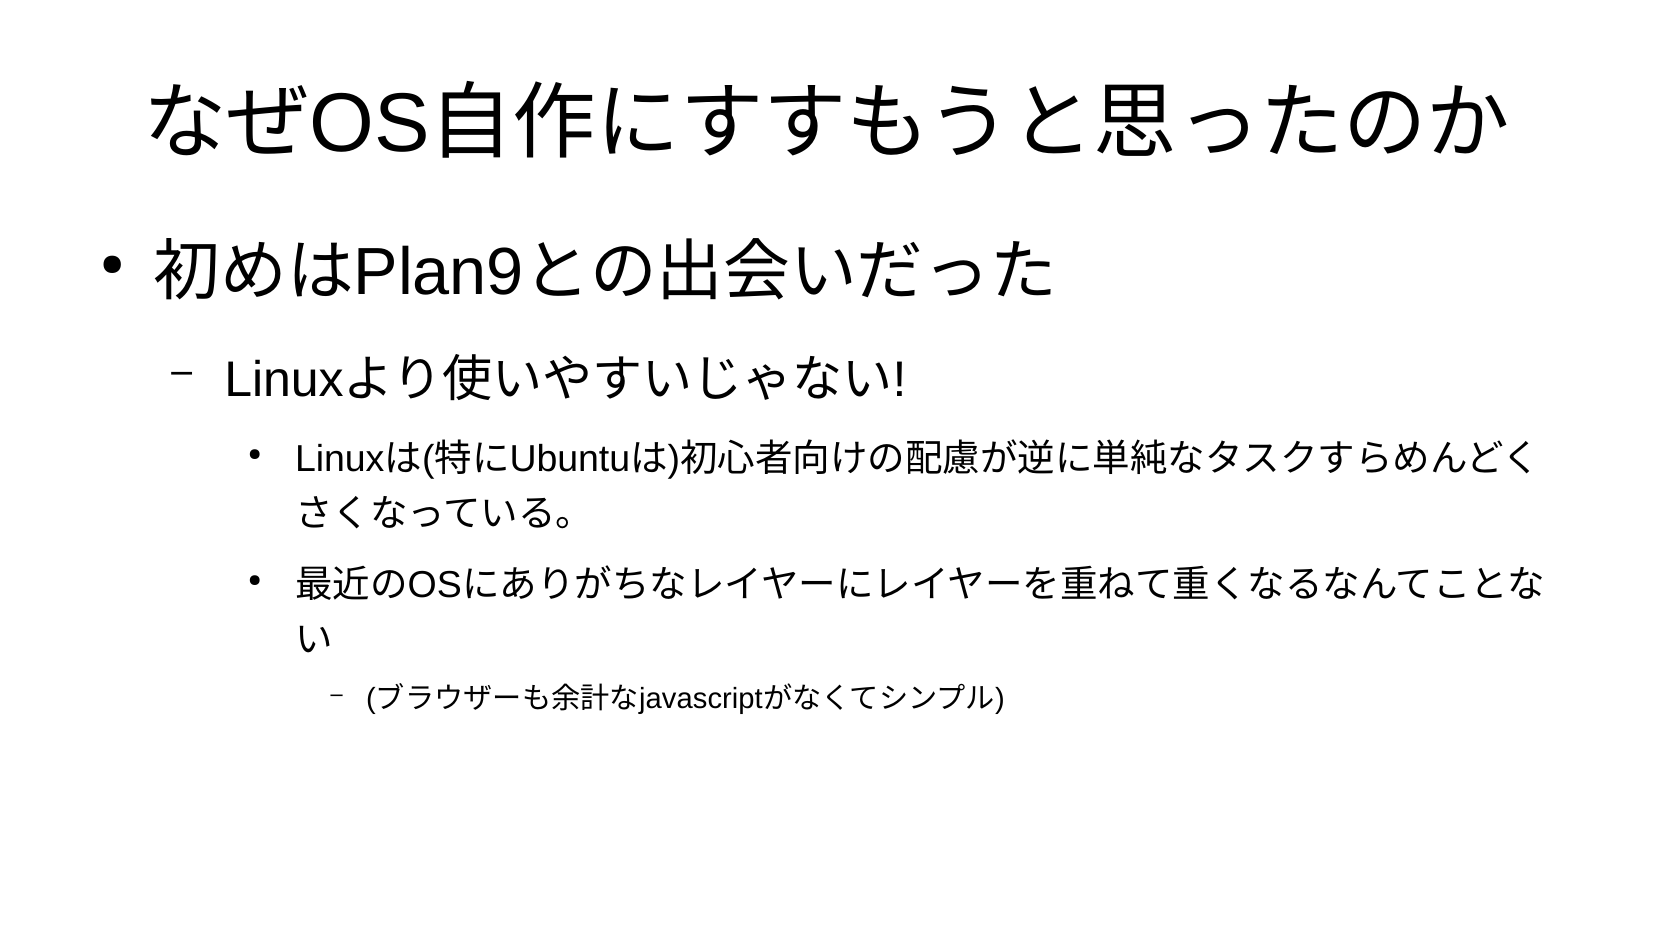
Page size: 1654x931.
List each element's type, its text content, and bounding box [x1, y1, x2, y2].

title なぜOS自作にすすもうと思ったのか [82, 37, 1571, 193]
list 初めはPlan9との出会いだった Linuxより使いやすいじゃない! Linuxは(特にUbuntuは)初心者向けの配慮が逆に単純なタスクすらめんどくさくなっている。 最近のOSにありがちなレイヤーにレイヤーを重ねて重くなるなんてことない (ブラウザーも余計なjavascriptがなくてシンプル) [82, 217, 1571, 758]
